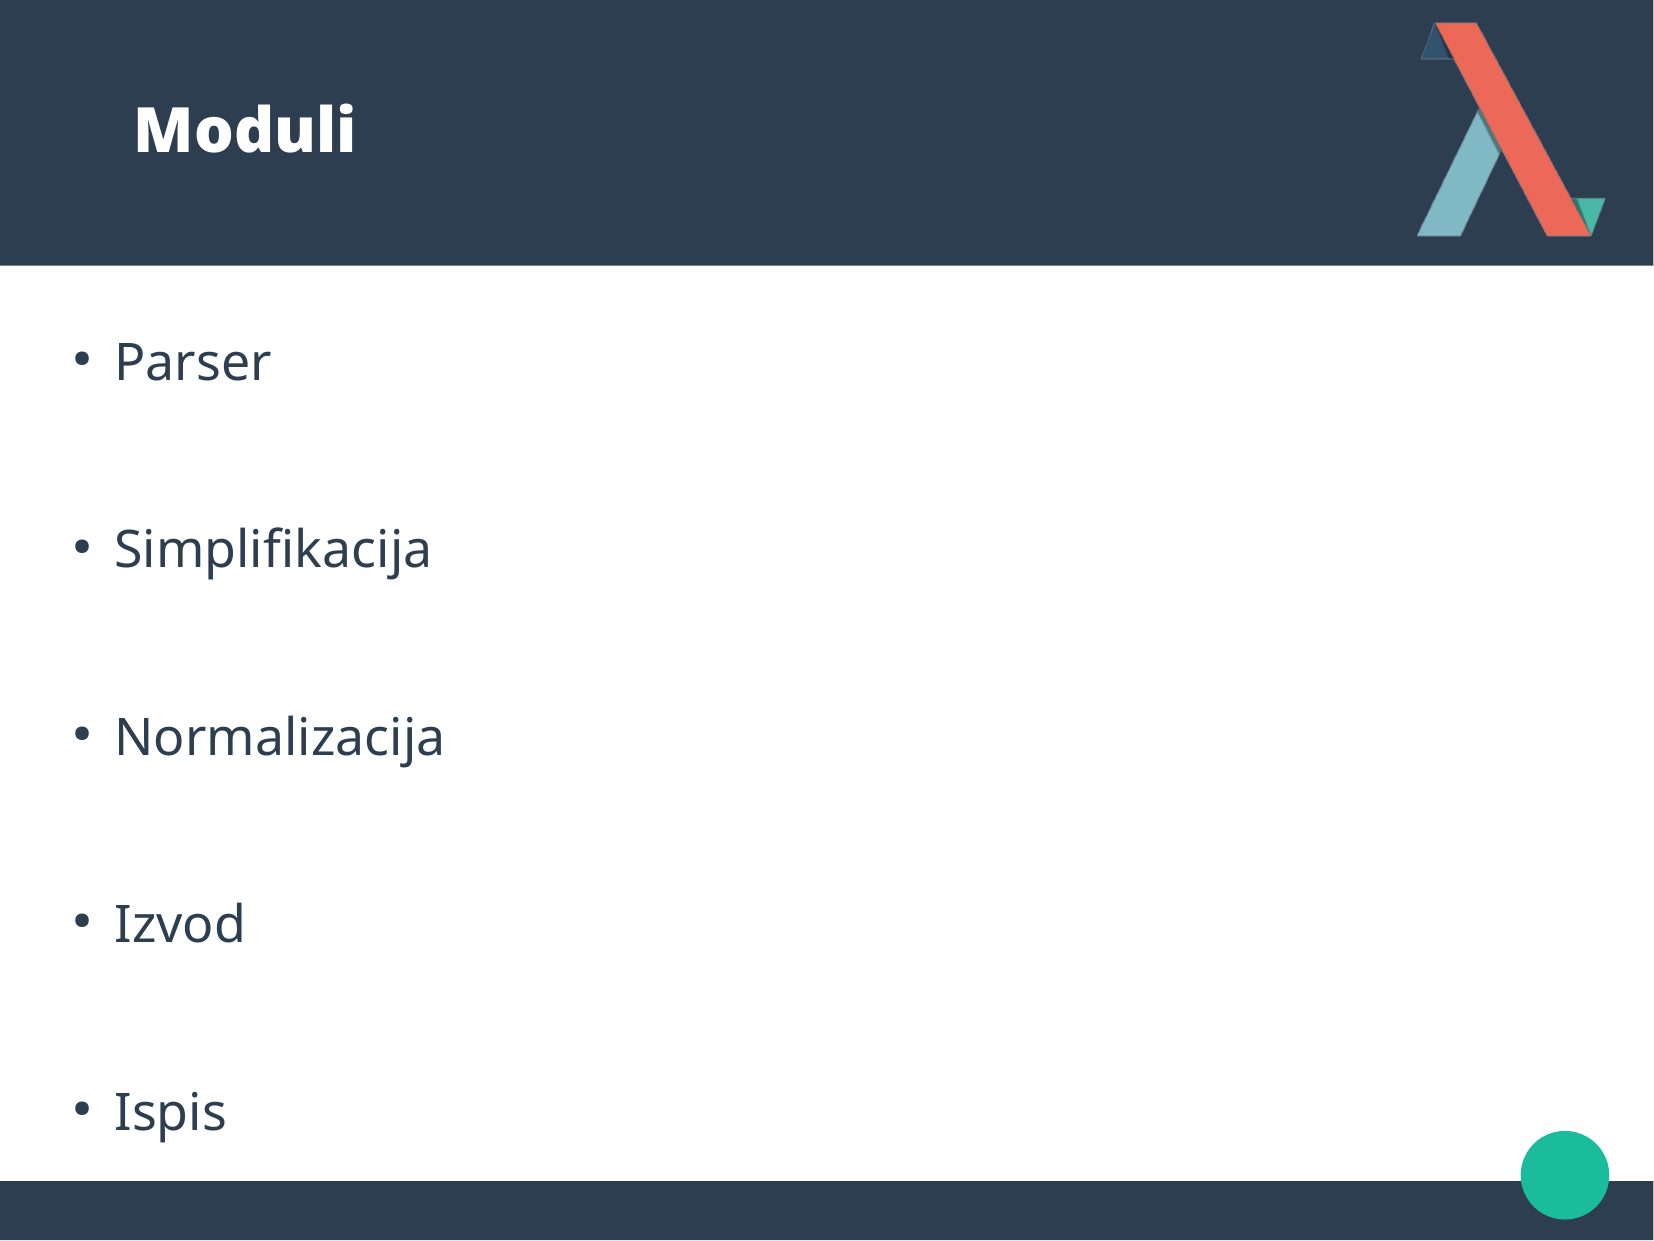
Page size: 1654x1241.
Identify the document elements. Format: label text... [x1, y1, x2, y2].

list Parser Simplifikacija Normalizacija Izvod Ispis [59, 324, 1595, 1152]
picture [1395, 19, 1616, 240]
title Moduli [59, 49, 1595, 207]
